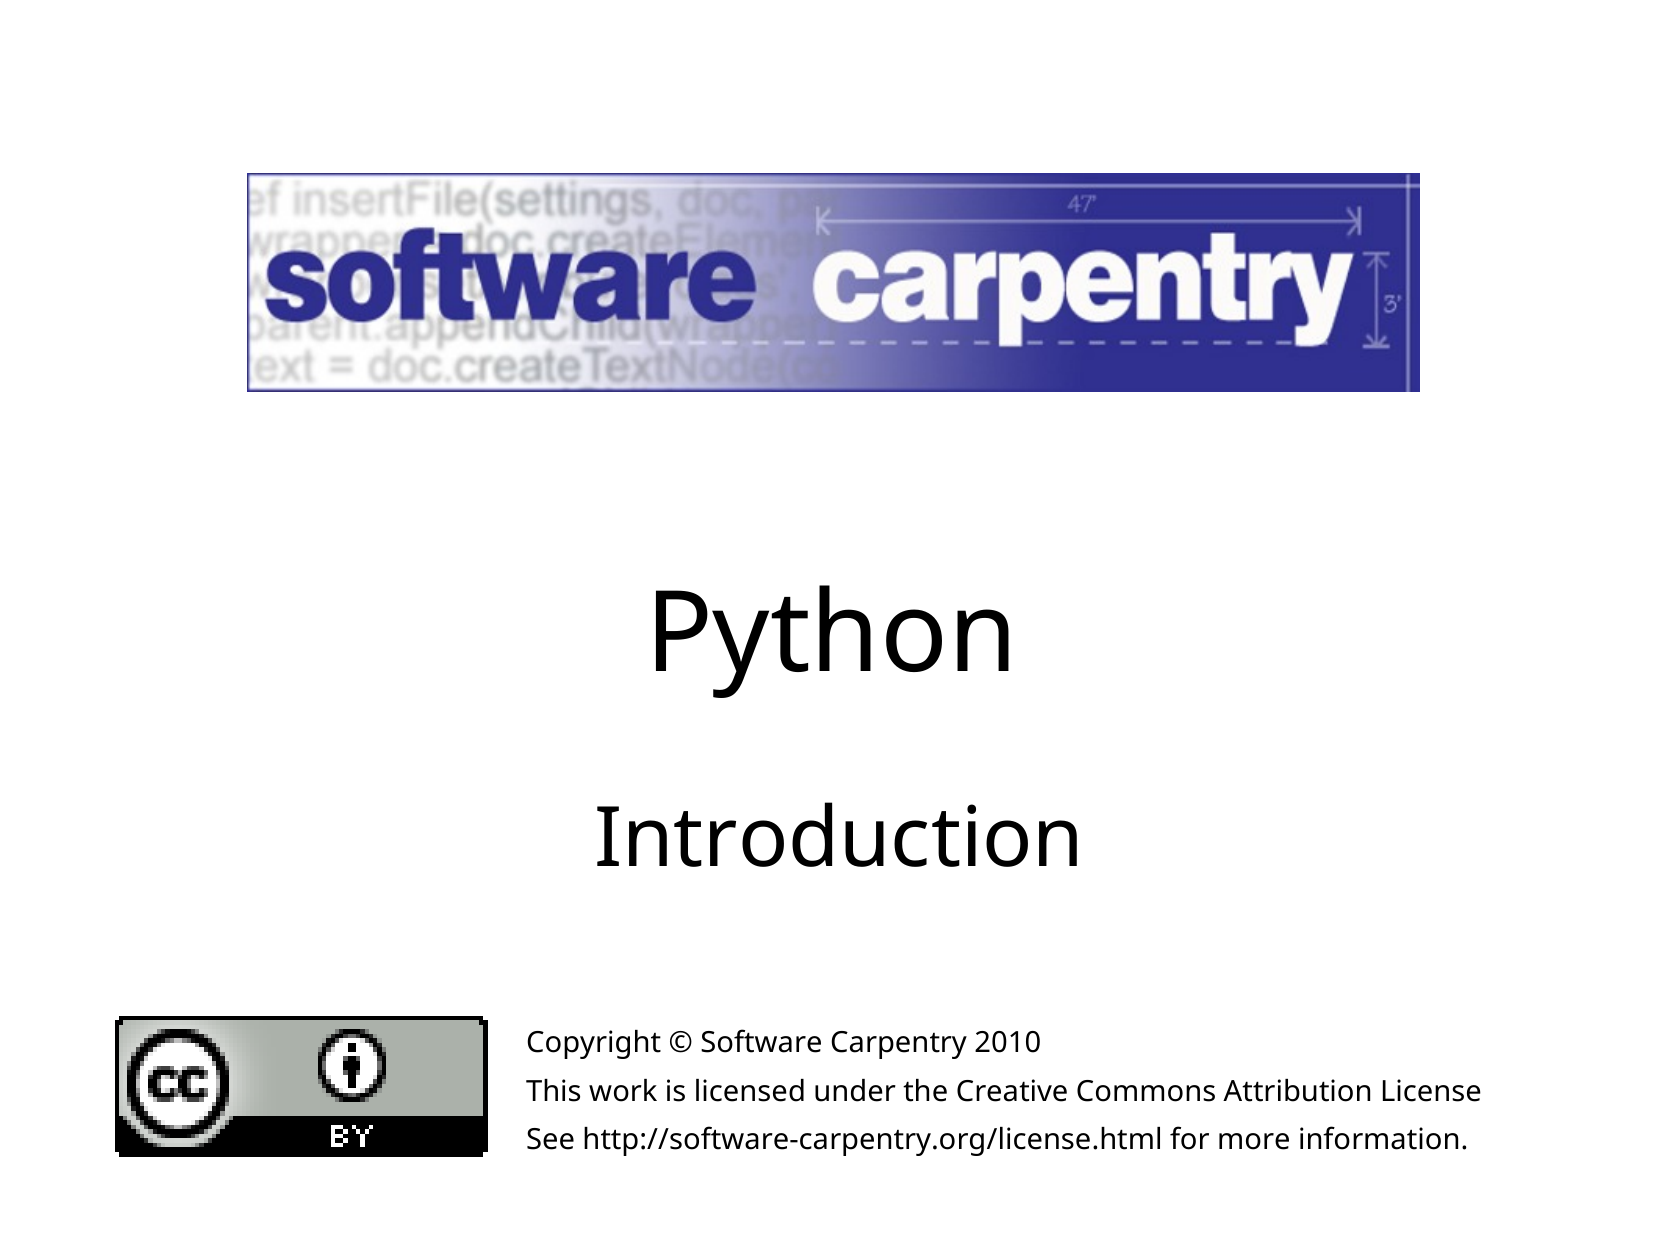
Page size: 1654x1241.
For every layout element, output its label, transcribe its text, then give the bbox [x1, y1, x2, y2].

text_box Introduction [188, 773, 1490, 883]
picture [115, 1016, 488, 1158]
text_box Copyright © Software Carpentry 2010 This work is licensed under the Creative Commons Attribution License See http://software-carpentry.org/license.html for more information. [511, 1014, 1574, 1164]
text_box Python [245, 549, 1418, 697]
picture [247, 173, 1420, 392]
